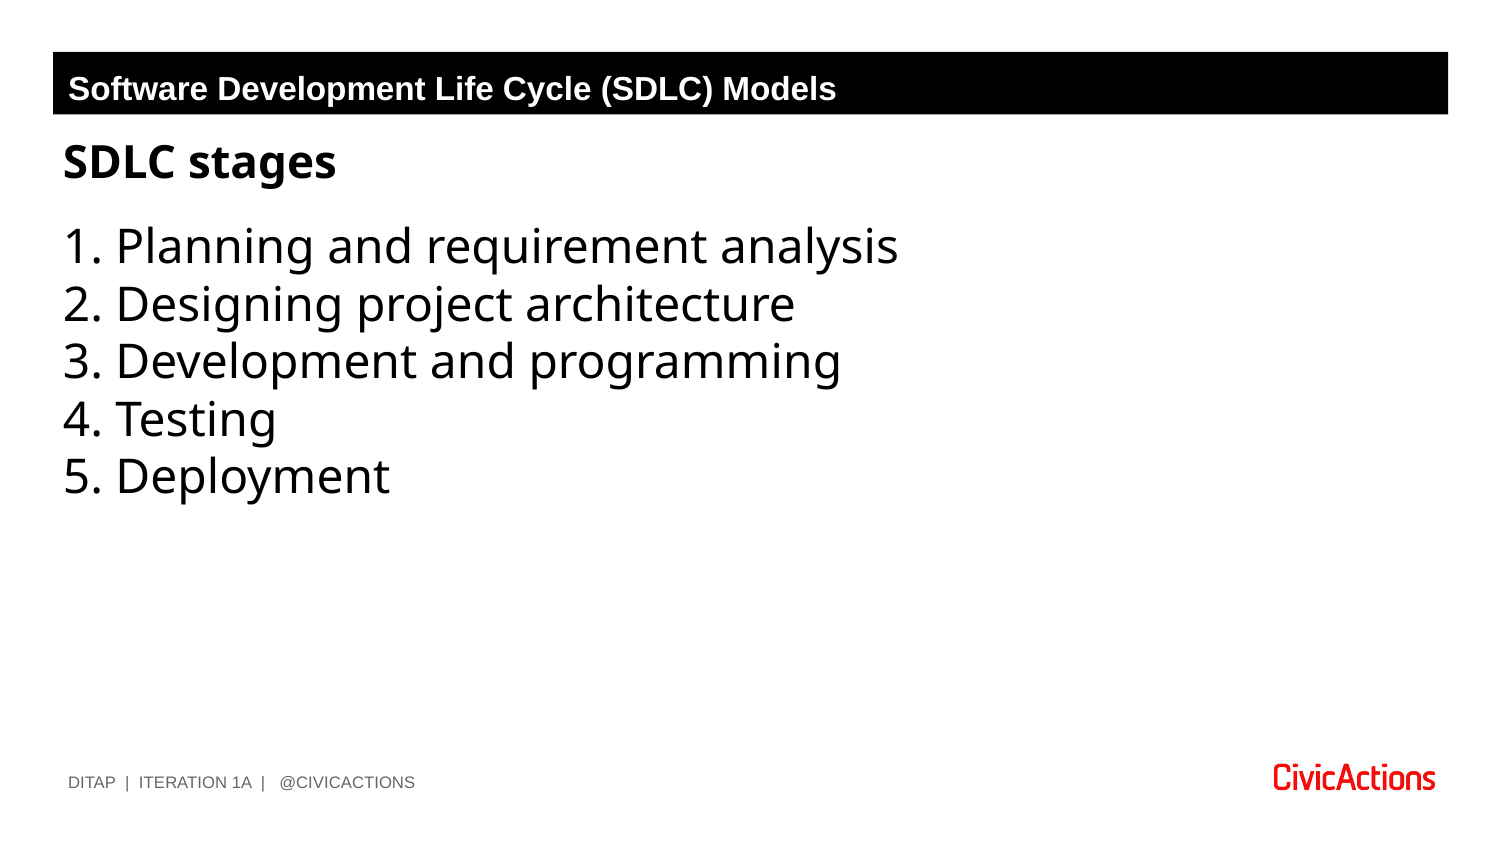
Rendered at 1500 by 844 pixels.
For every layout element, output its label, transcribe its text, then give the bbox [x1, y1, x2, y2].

title Software Development Life Cycle (SDLC) Models [53, 51, 1449, 115]
picture [1271, 763, 1438, 795]
list SDLC stages [53, 123, 531, 206]
list 1. Planning and requirement analysis 2. Designing project architecture 3. Development and programming 4. Testing 5. Deployment [53, 206, 1449, 763]
